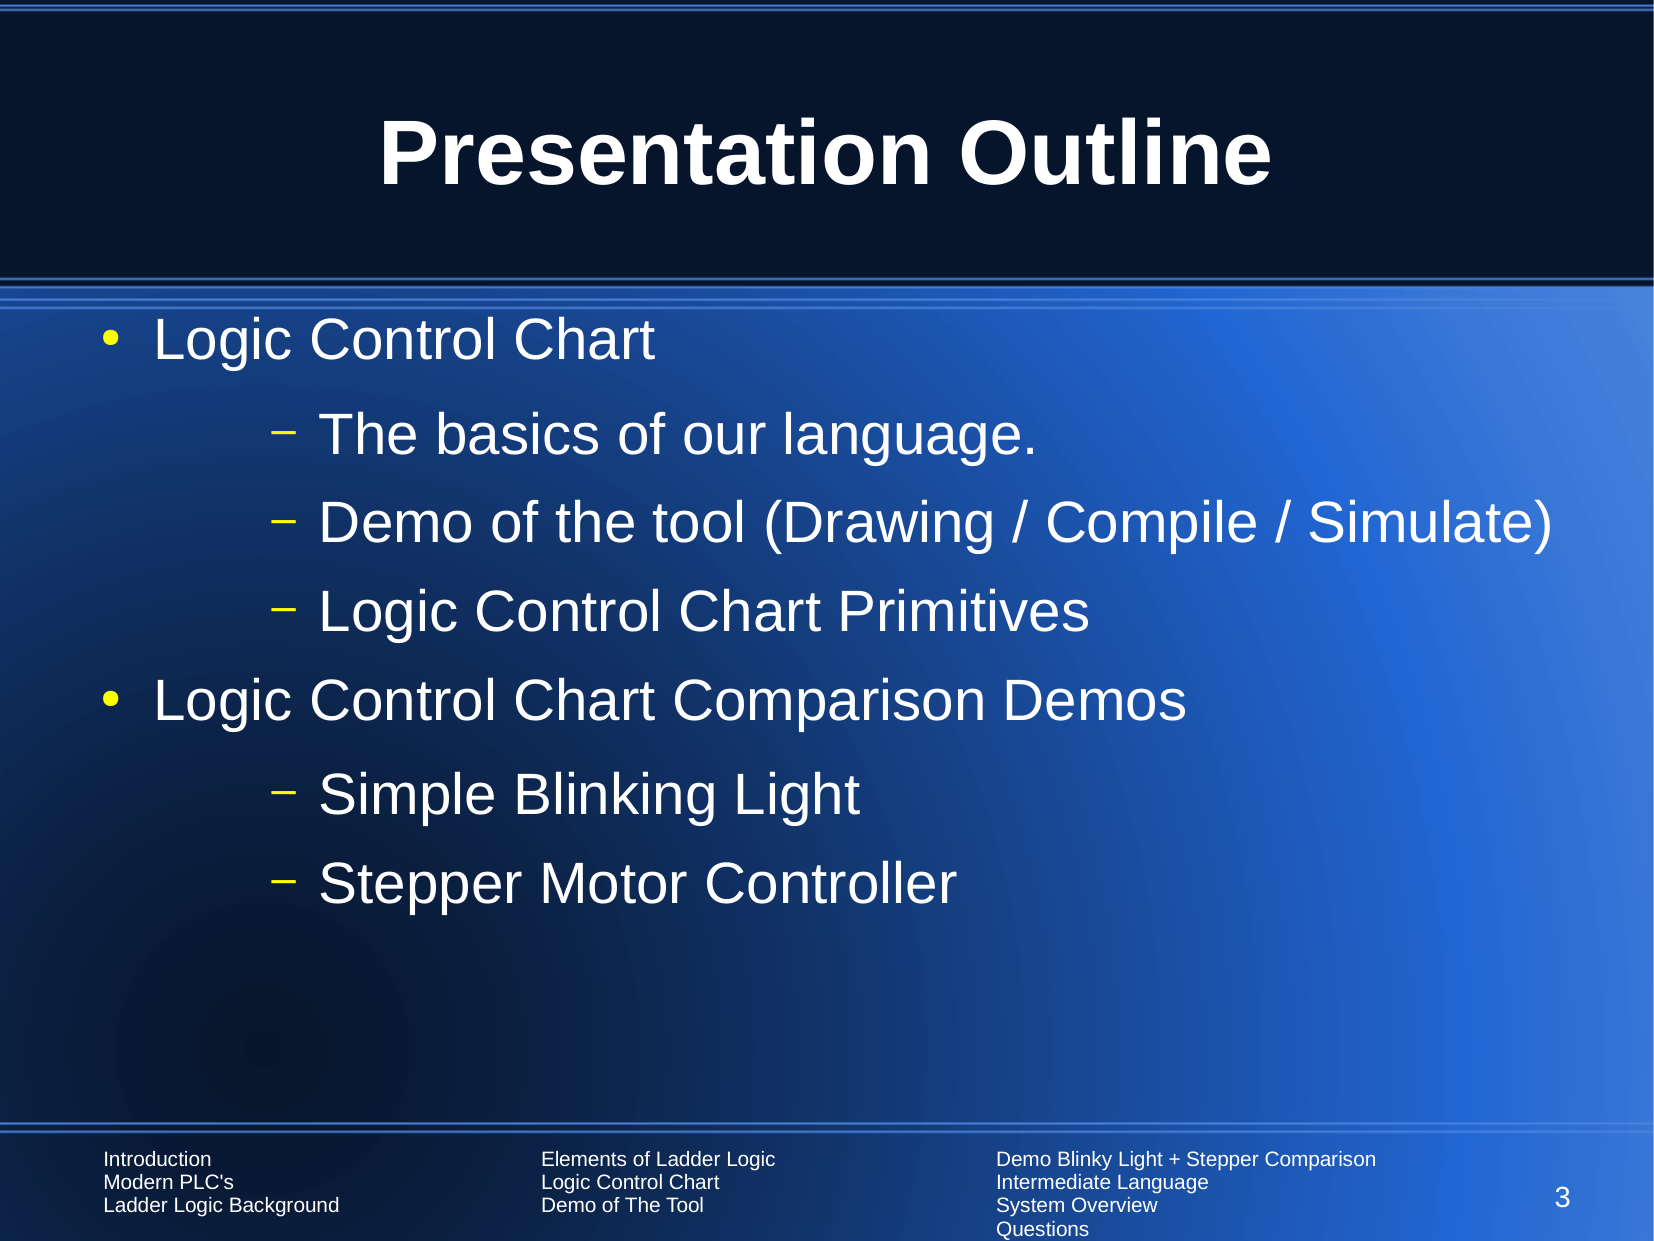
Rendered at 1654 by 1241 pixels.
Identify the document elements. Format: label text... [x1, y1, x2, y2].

title Presentation Outline [82, 49, 1571, 257]
list Logic Control Chart The basics of our language. Demo of the tool (Drawing / Compile / Simulate) Logic Control Chart Primitives Logic Control Chart Comparison Demos Simple Blinking Light Stepper Motor Controller [82, 307, 1571, 1126]
picture [0, 0, 1654, 1241]
